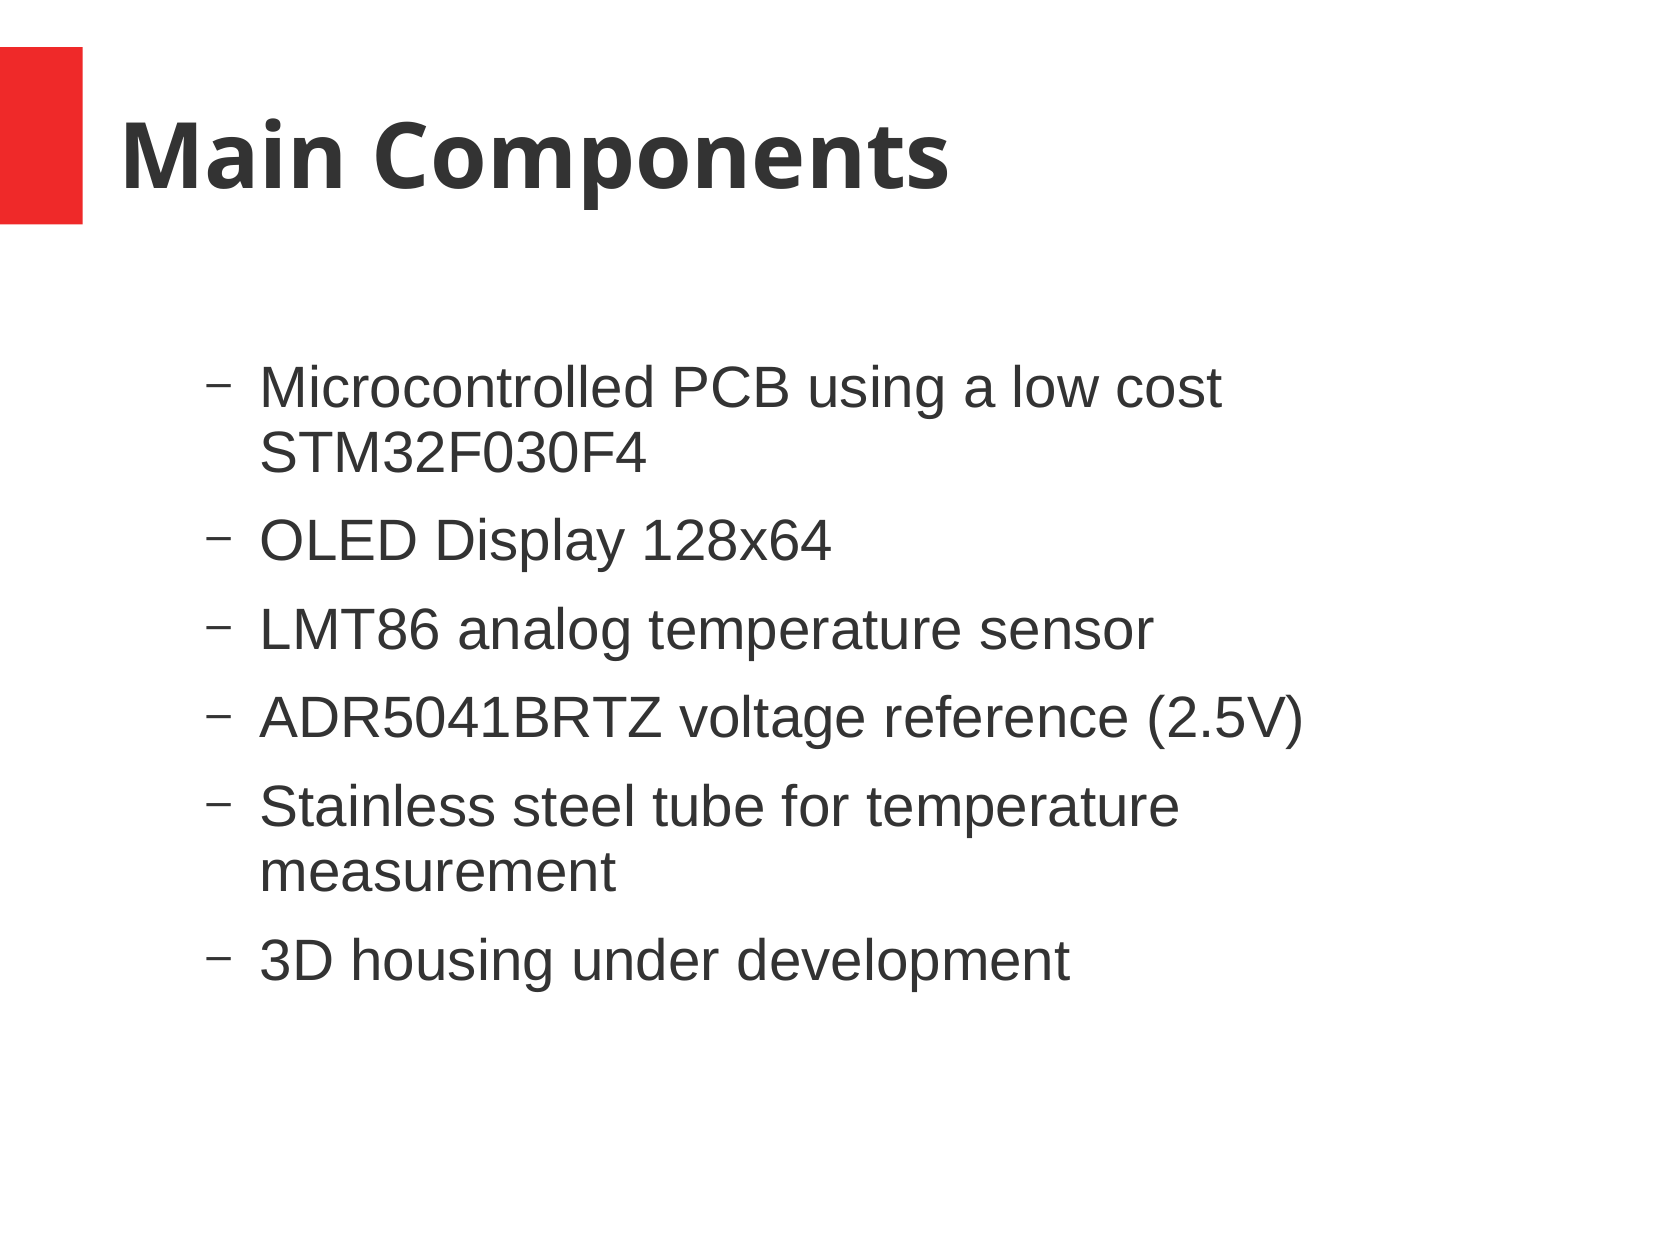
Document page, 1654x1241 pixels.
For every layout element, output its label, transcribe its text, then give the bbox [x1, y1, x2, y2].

list Microcontrolled PCB using a low cost STM32F030F4 OLED Display 128x64 LMT86 analog temperature sensor ADR5041BRTZ voltage reference (2.5V) Stainless steel tube for temperature measurement 3D housing under development [118, 354, 1536, 1074]
title Main Components [118, 49, 1571, 257]
